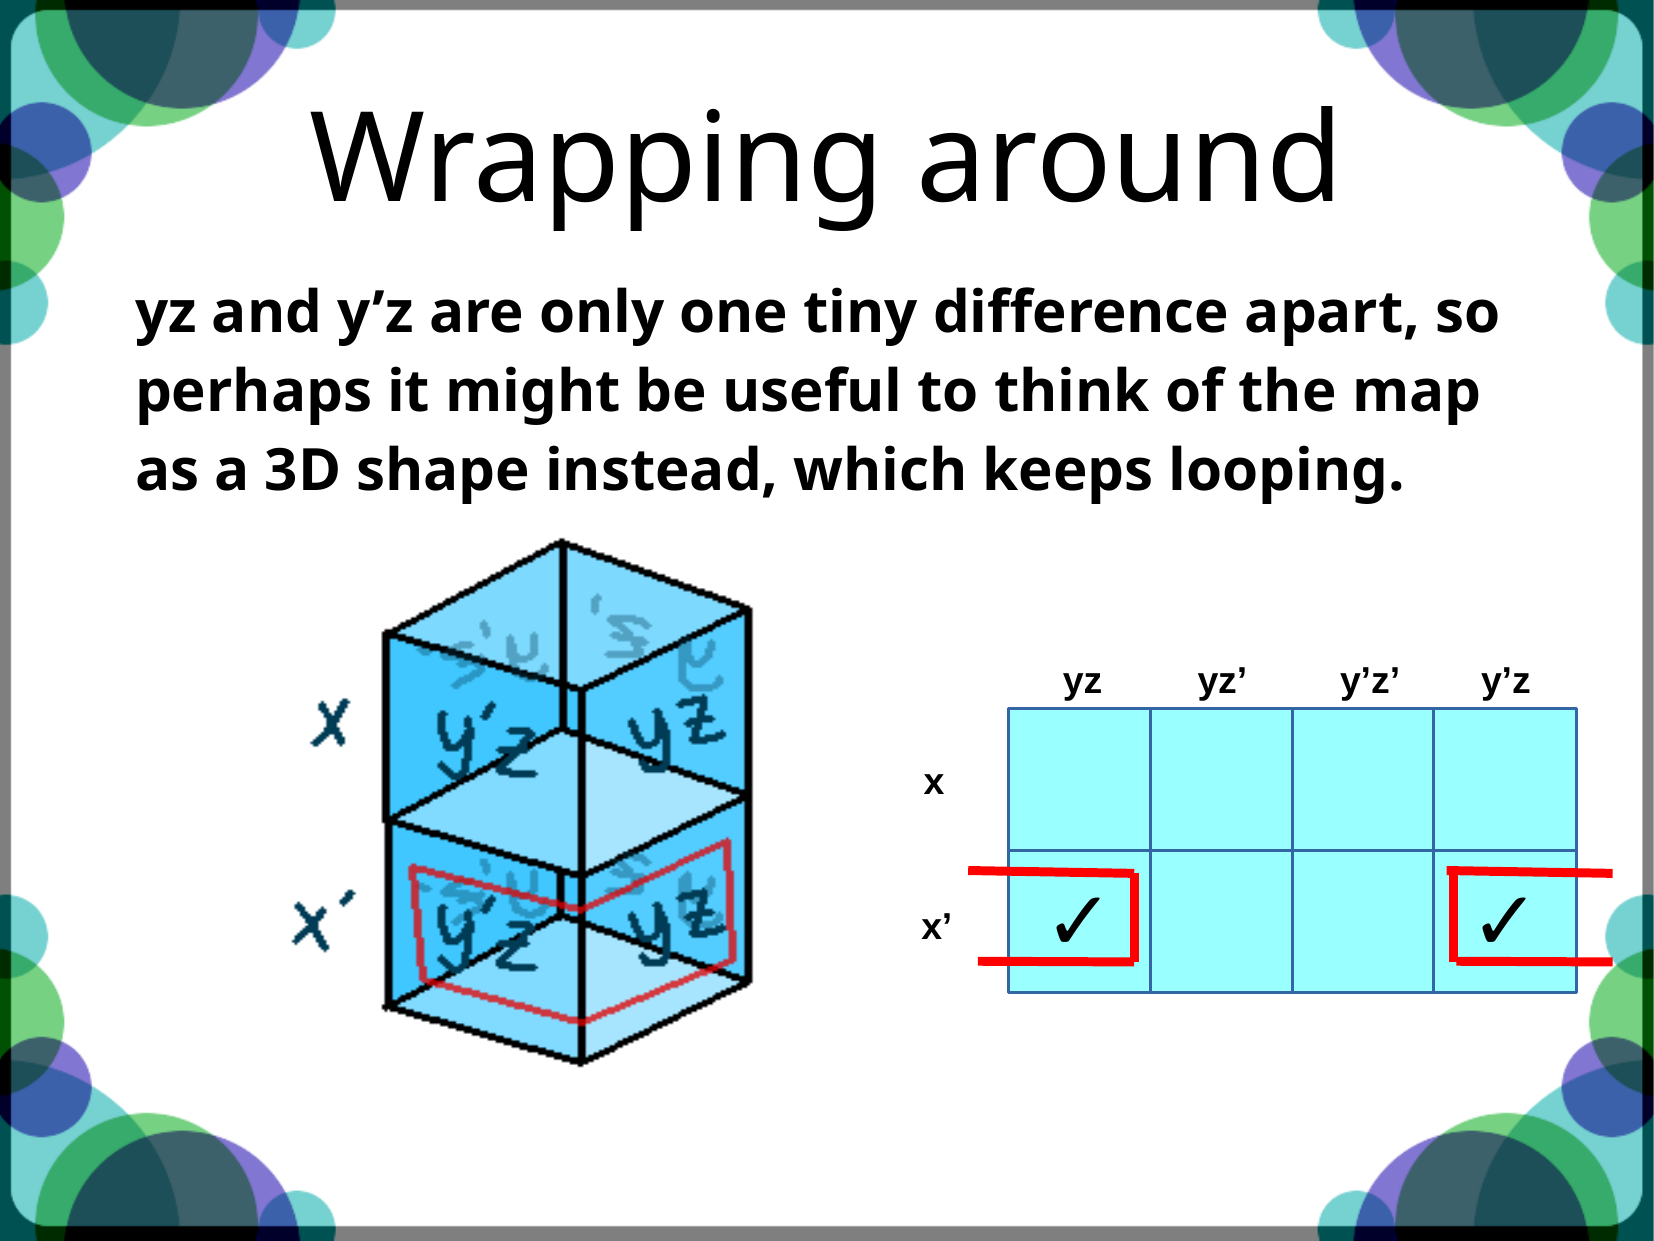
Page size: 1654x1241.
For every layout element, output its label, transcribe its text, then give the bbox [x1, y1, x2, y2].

text_box y’z’ [1298, 651, 1433, 709]
text_box x’ [901, 853, 973, 999]
text_box yz [1008, 651, 1150, 708]
title Wrapping around [82, 49, 1571, 257]
text_box yz and y’z are only one tiny difference apart, so perhaps it might be useful to think of the map as a 3D shape instead, which keeps looping. [135, 270, 1531, 943]
text_box ✓ [1433, 850, 1577, 993]
picture [0, 0, 1654, 1241]
text_box x [895, 710, 973, 853]
text_box ✓ [1008, 850, 1150, 993]
text_box ✓ [1008, 876, 1130, 957]
text_box ✓ [1458, 876, 1577, 957]
text_box y’z [1433, 651, 1579, 709]
text_box yz’ [1150, 651, 1295, 708]
text_box [1008, 708, 1577, 993]
